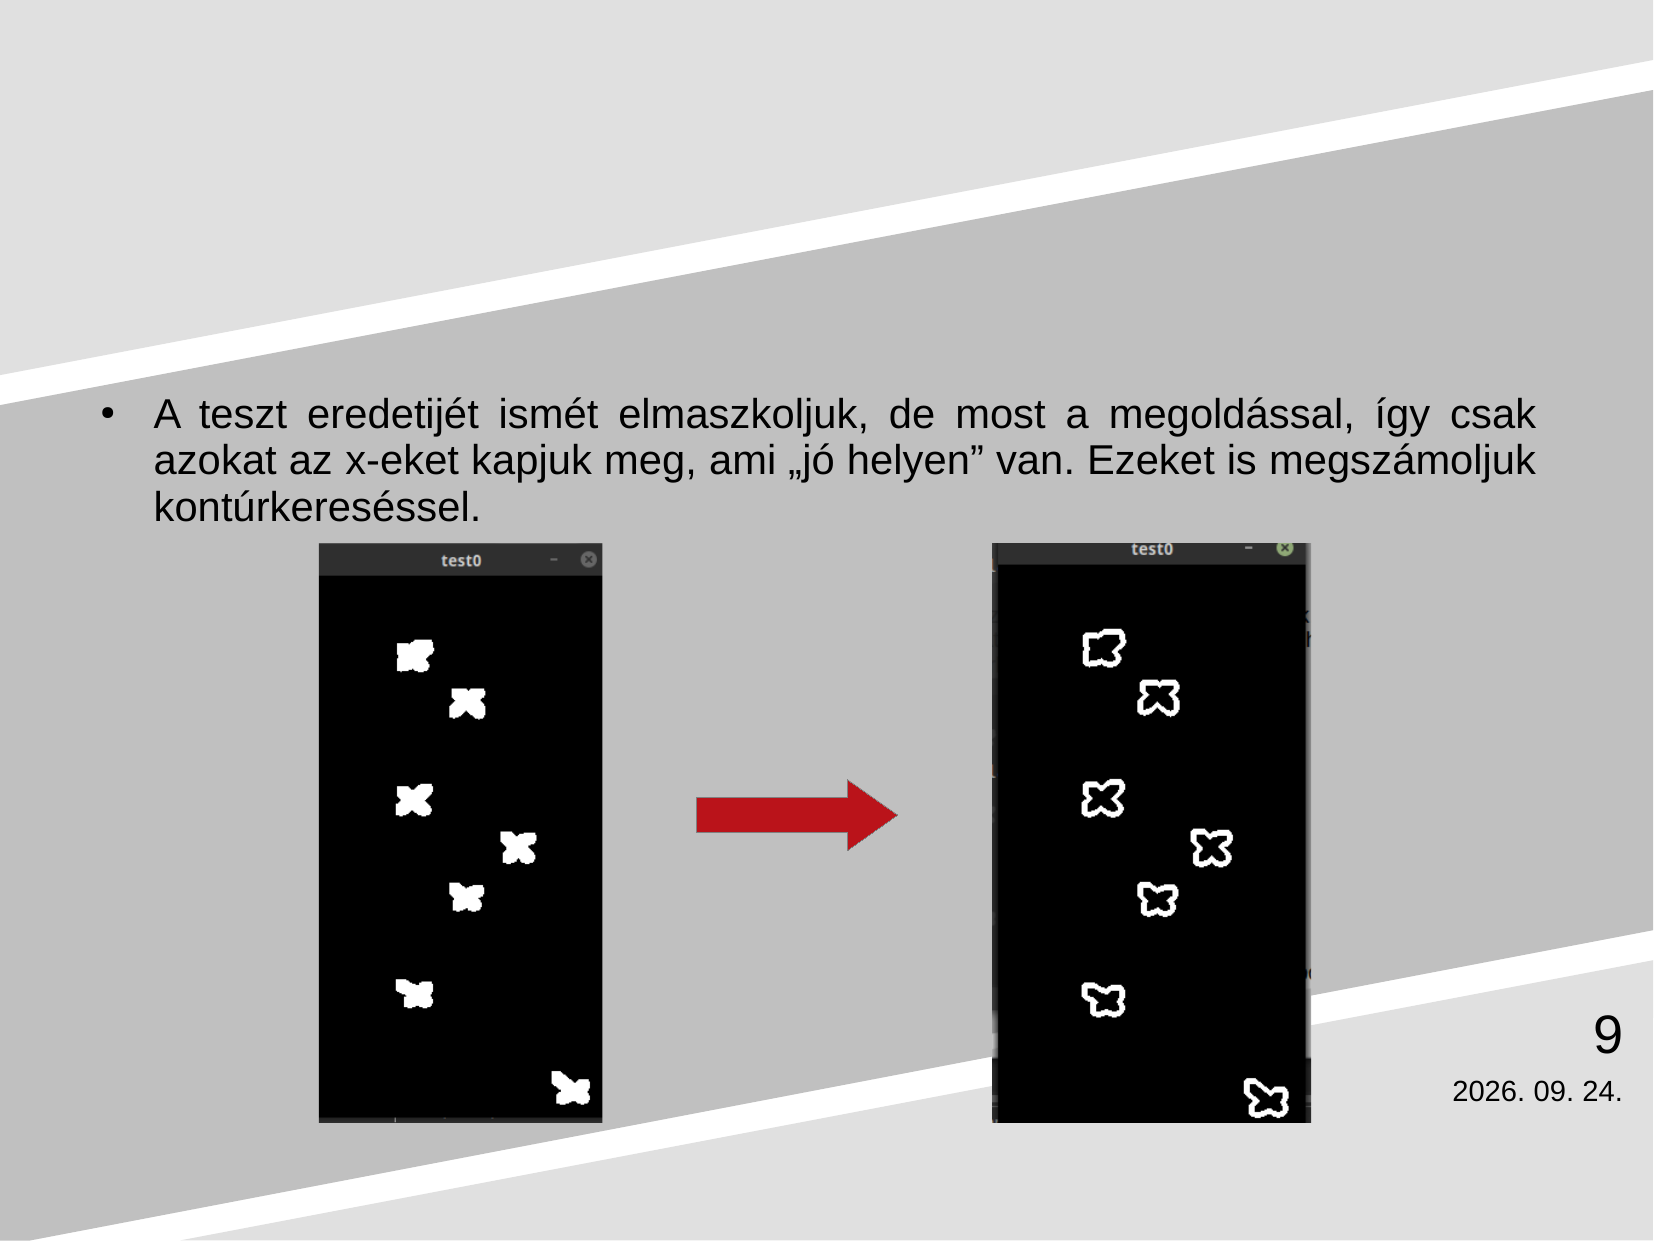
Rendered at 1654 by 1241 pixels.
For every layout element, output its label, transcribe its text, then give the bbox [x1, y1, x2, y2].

picture [318, 543, 603, 1123]
picture [992, 543, 1312, 1123]
list A teszt eredetijét ismét elmaszkoljuk, de most a megoldással, így csak azokat az x-eket kapjuk meg, ami „jó helyen” van. Ezeket is megszámoljuk kontúrkereséssel. [82, 390, 1538, 1111]
text_box [696, 779, 898, 851]
